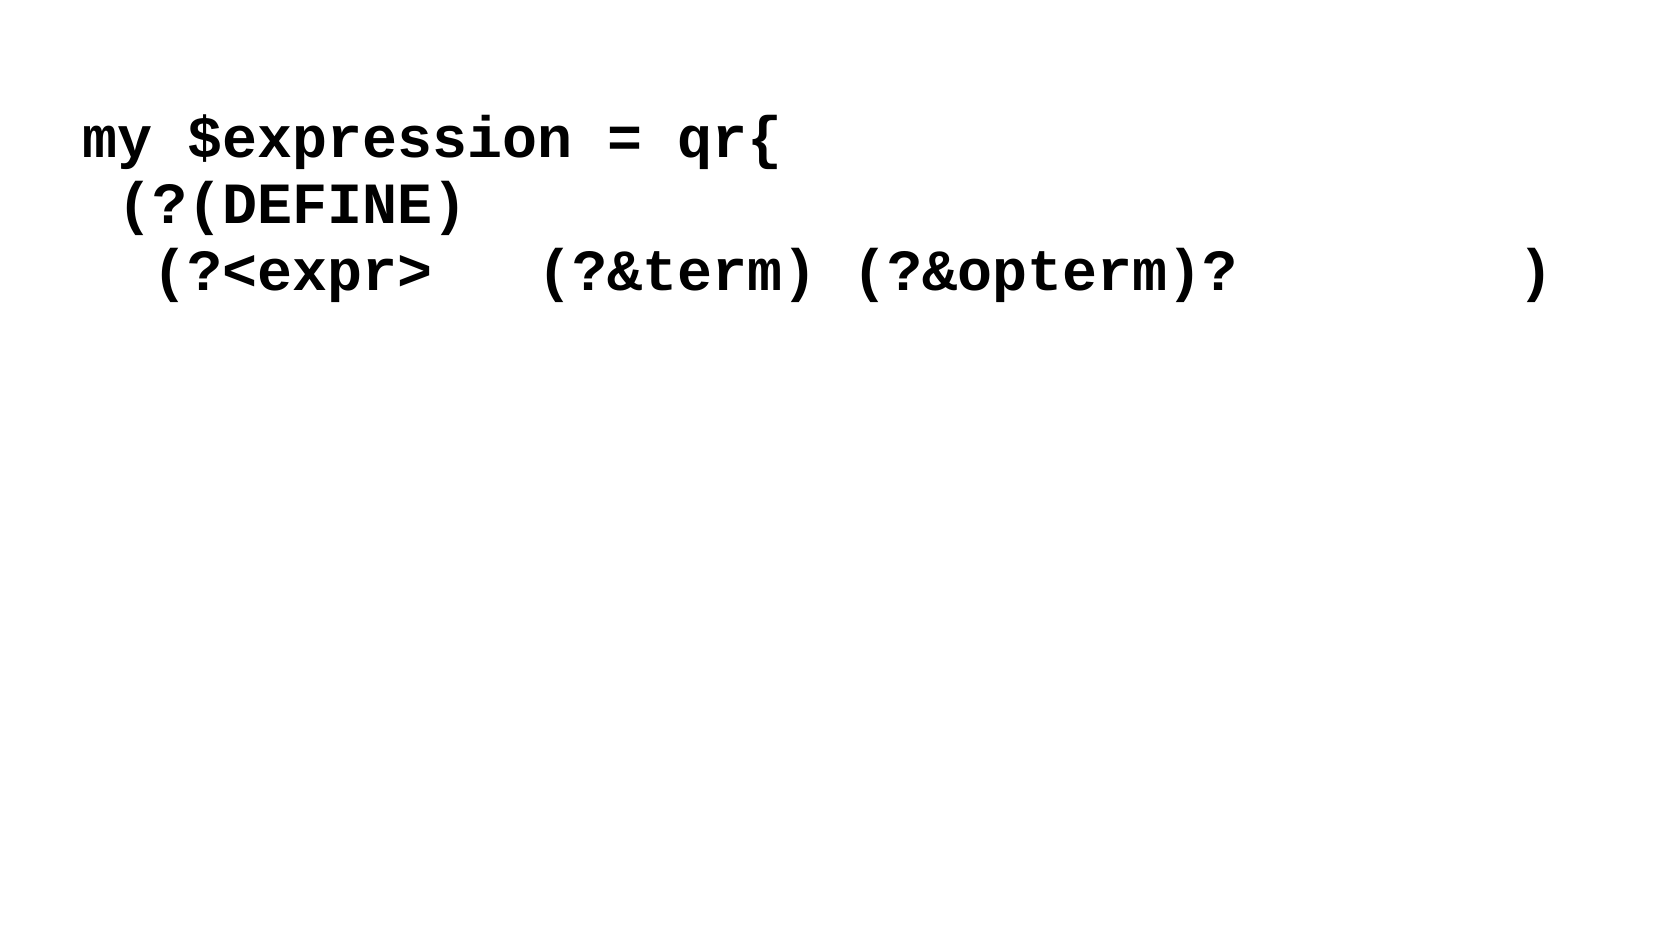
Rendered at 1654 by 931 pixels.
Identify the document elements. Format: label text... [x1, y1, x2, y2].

title my $expression = qr{ (?(DEFINE) (?<expr> (?&term) (?&opterm)? ) (?<term> (?&ident) | (?&number) ) (?<opterm> (?&op) (?&term) (?&opterm)? ) (?<op> [=+*/-] ) (?<ident> [A-Za-z][A-Za-z0-9]* ) (?<number> [0-9]+ ) ) (?&expr) }x; [82, 37, 1571, 908]
